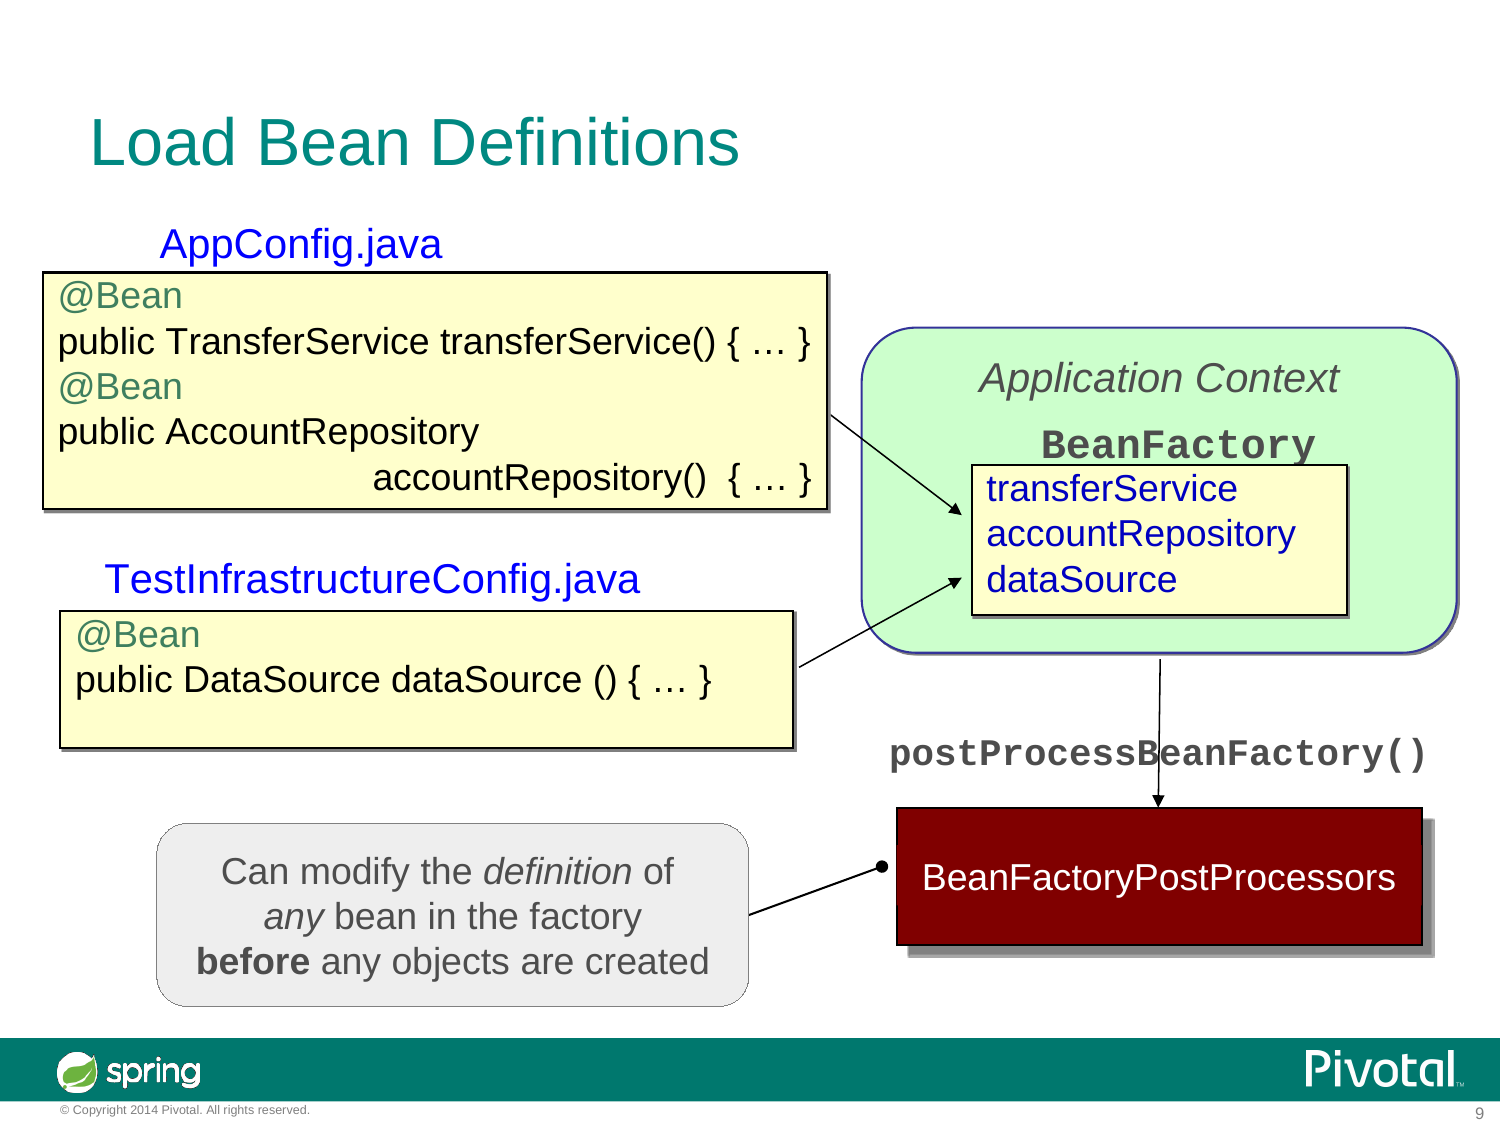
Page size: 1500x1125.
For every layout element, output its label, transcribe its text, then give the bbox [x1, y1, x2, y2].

text_box [896, 906, 1422, 946]
text_box [896, 807, 1422, 845]
text_box postProcessBeanFactory() [874, 720, 1158, 781]
text_box transferService accountRepository dataSource [971, 465, 1347, 616]
text_box @Bean public TransferService transferService() { … } @Bean public AccountRepository accountRepository() { … } [42, 272, 828, 509]
picture [1306, 1050, 1464, 1087]
text_box BeanFactoryPostProcessors [896, 845, 1422, 906]
text_box Application Context [861, 327, 1457, 653]
text_box BeanFactory [1022, 409, 1296, 465]
text_box TestInfrastructureConfig.java [89, 544, 709, 610]
text_box postProcessBeanFactory() [1160, 720, 1445, 781]
text_box AppConfig.java [144, 209, 503, 272]
text_box @Bean public DataSource dataSource () { … } [60, 610, 794, 749]
title Load Bean Definitions [75, 45, 1426, 233]
text_box Can modify the definition of any bean in the factory before any objects are created [156, 823, 749, 1007]
picture [32, 1041, 210, 1103]
